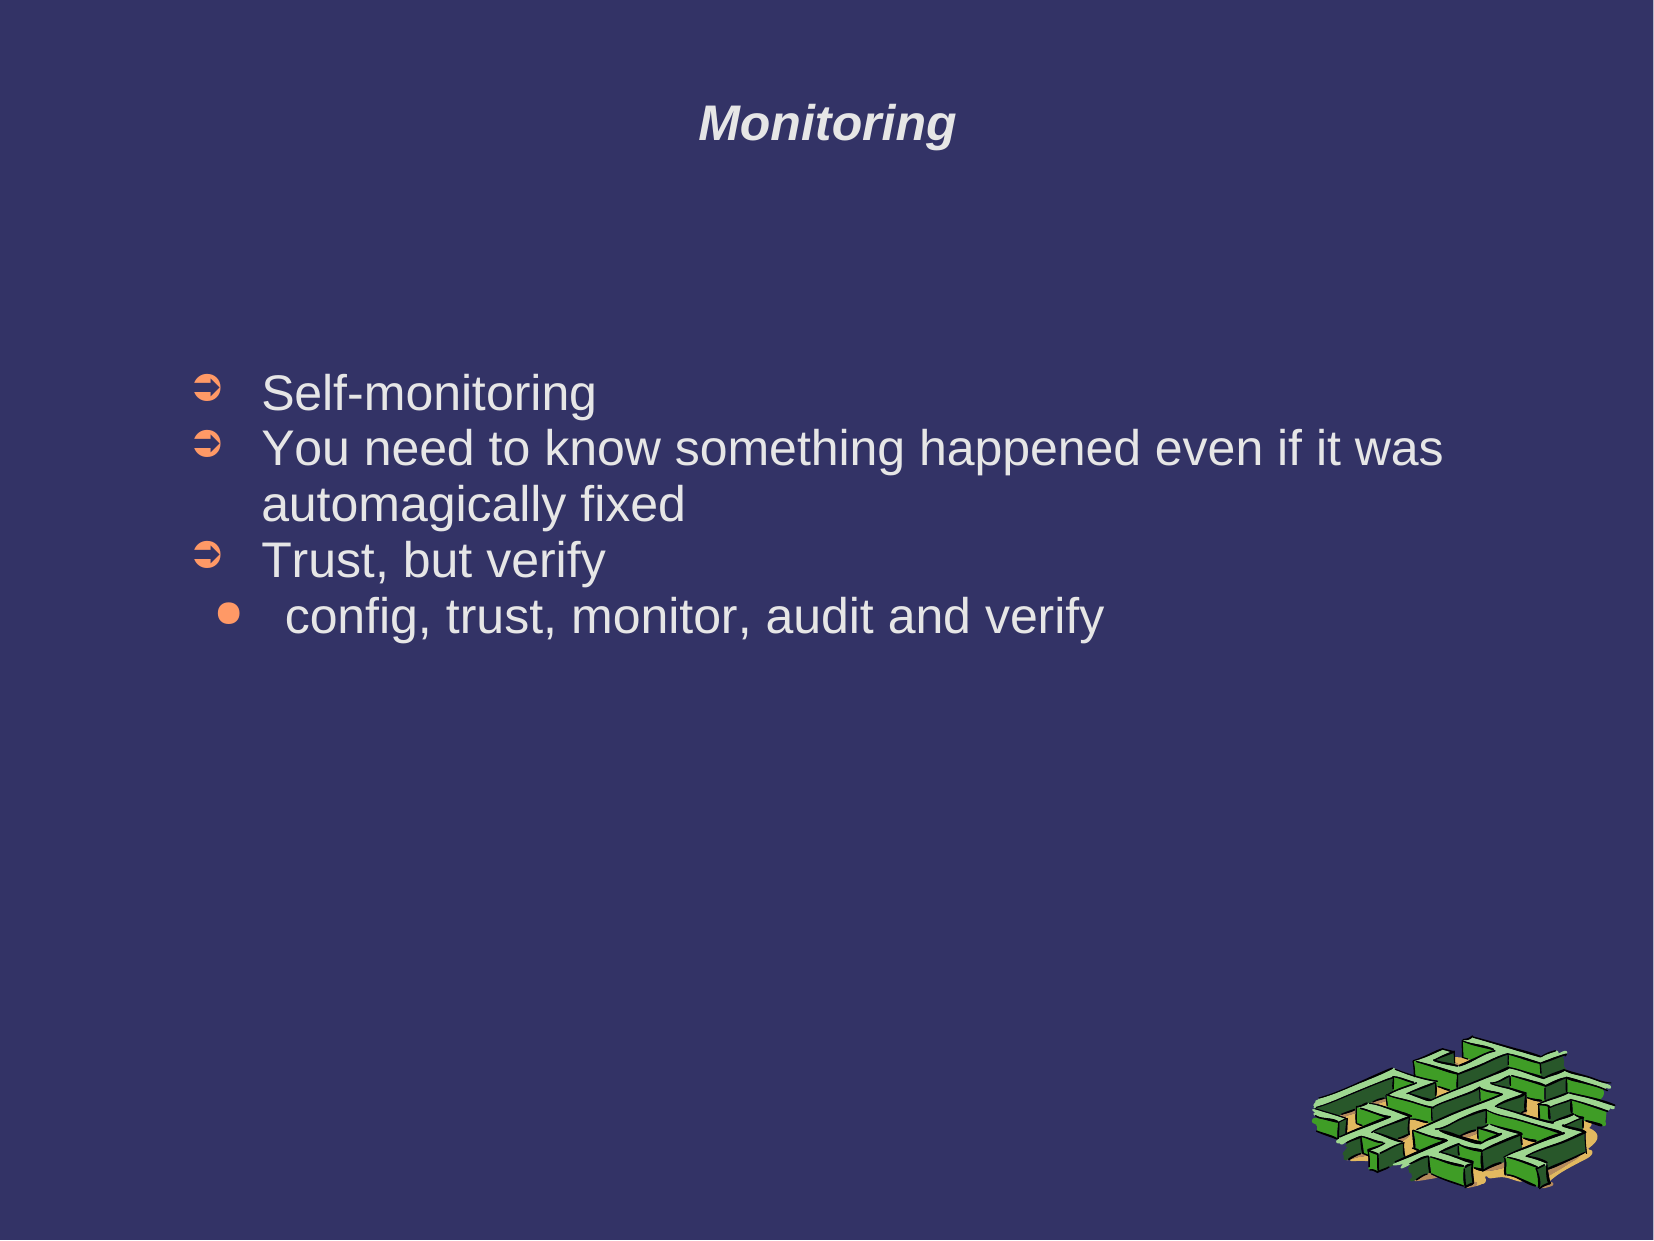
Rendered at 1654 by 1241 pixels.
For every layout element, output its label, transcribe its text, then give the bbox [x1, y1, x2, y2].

list Self-monitoring You need to know something happened even if it was automagically fixed Trust, but verify config, trust, monitor, audit and verify [178, 364, 1570, 1085]
title Monitoring [121, 19, 1534, 227]
